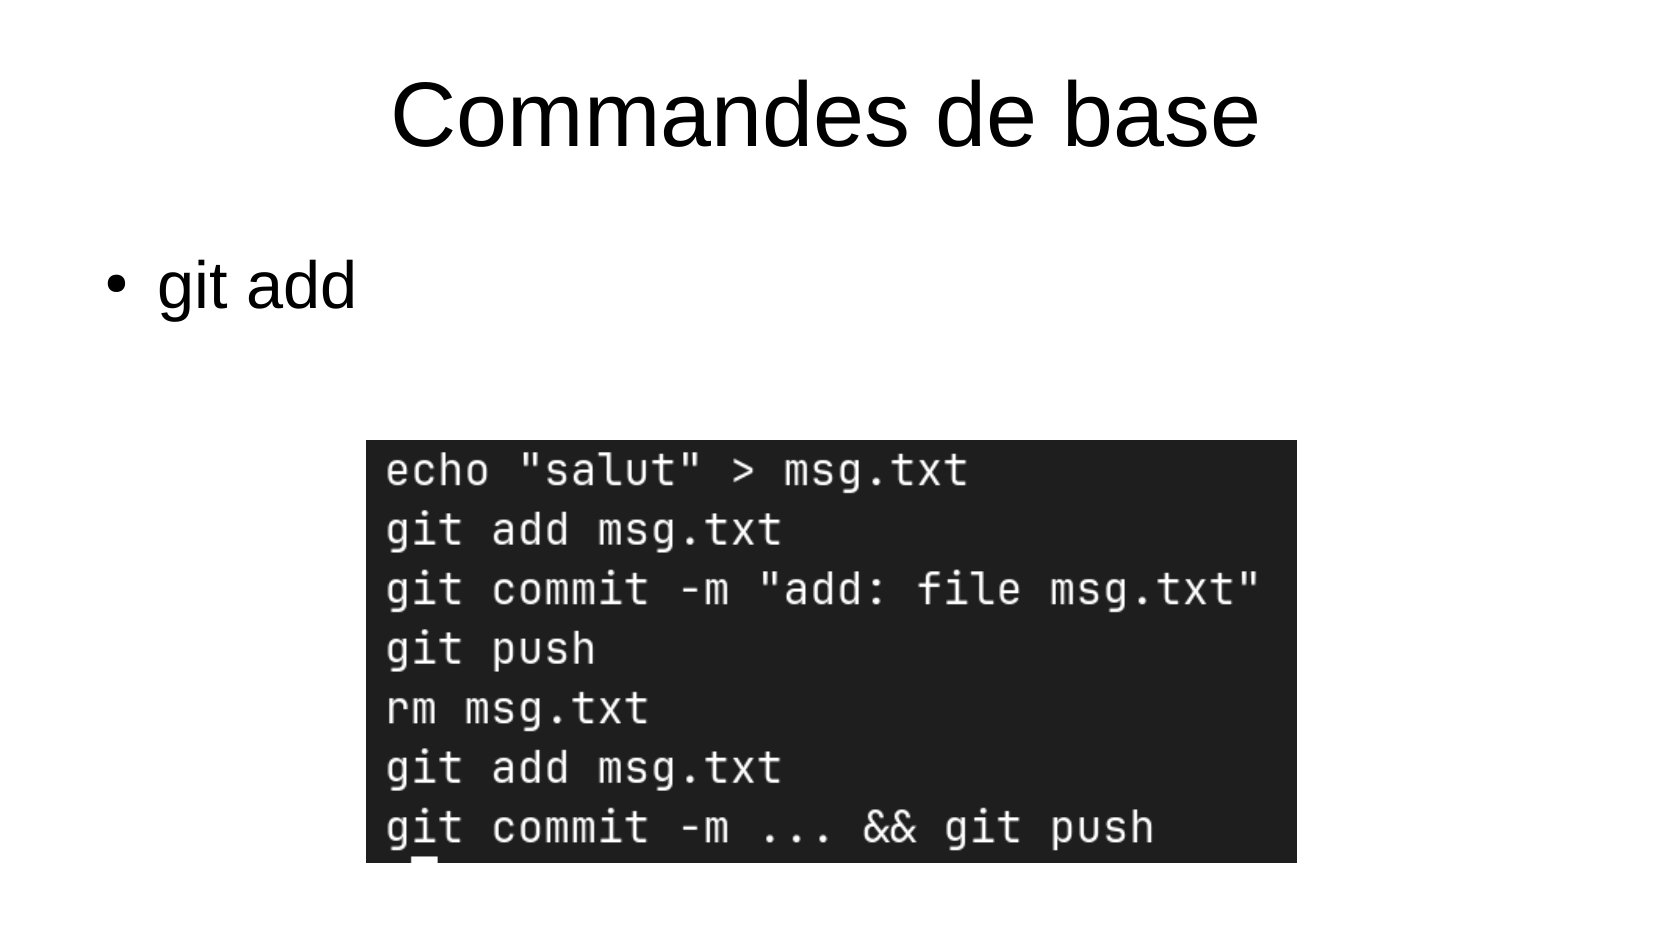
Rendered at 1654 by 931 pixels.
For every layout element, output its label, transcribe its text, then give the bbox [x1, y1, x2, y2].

picture [366, 440, 1297, 863]
list git add [86, 248, 1576, 788]
title Commandes de base [82, 37, 1571, 193]
